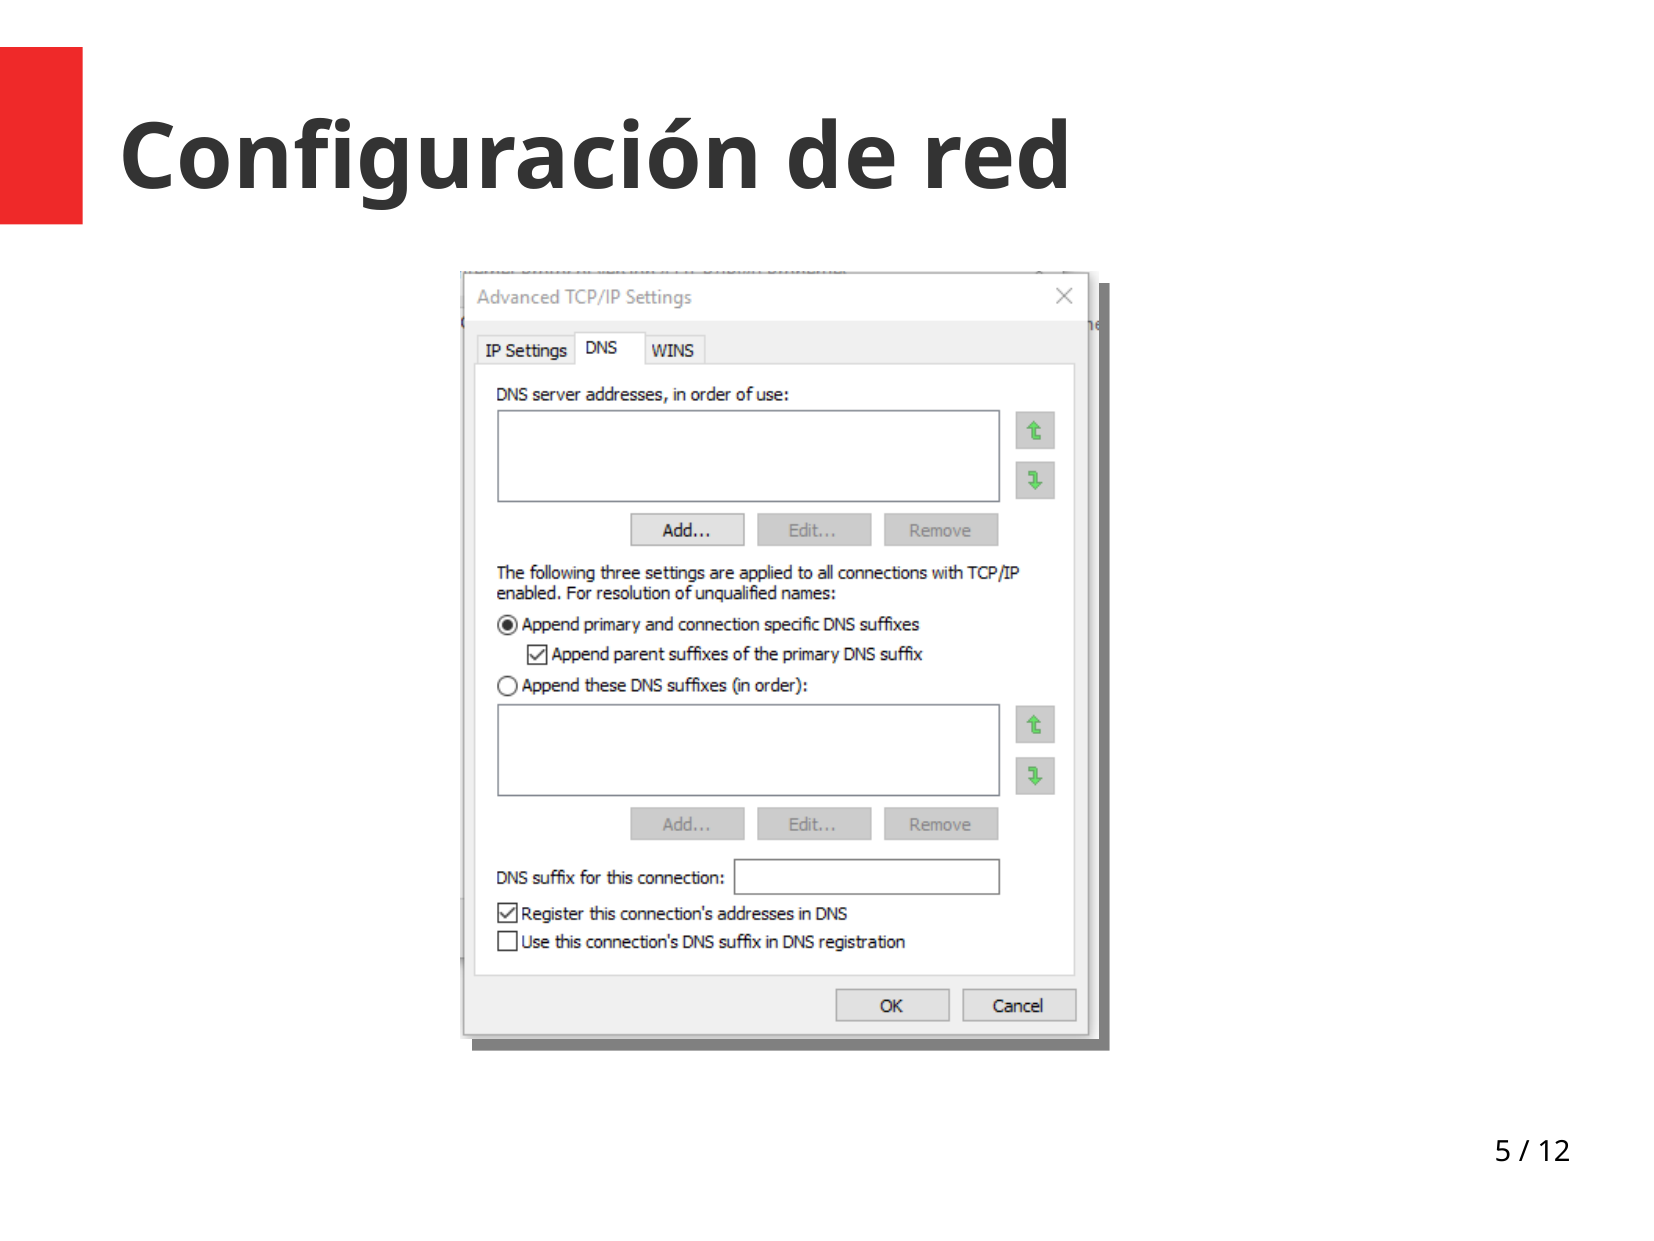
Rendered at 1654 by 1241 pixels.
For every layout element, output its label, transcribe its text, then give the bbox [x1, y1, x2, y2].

picture [460, 271, 1099, 1039]
title Configuración de red [118, 49, 1571, 257]
